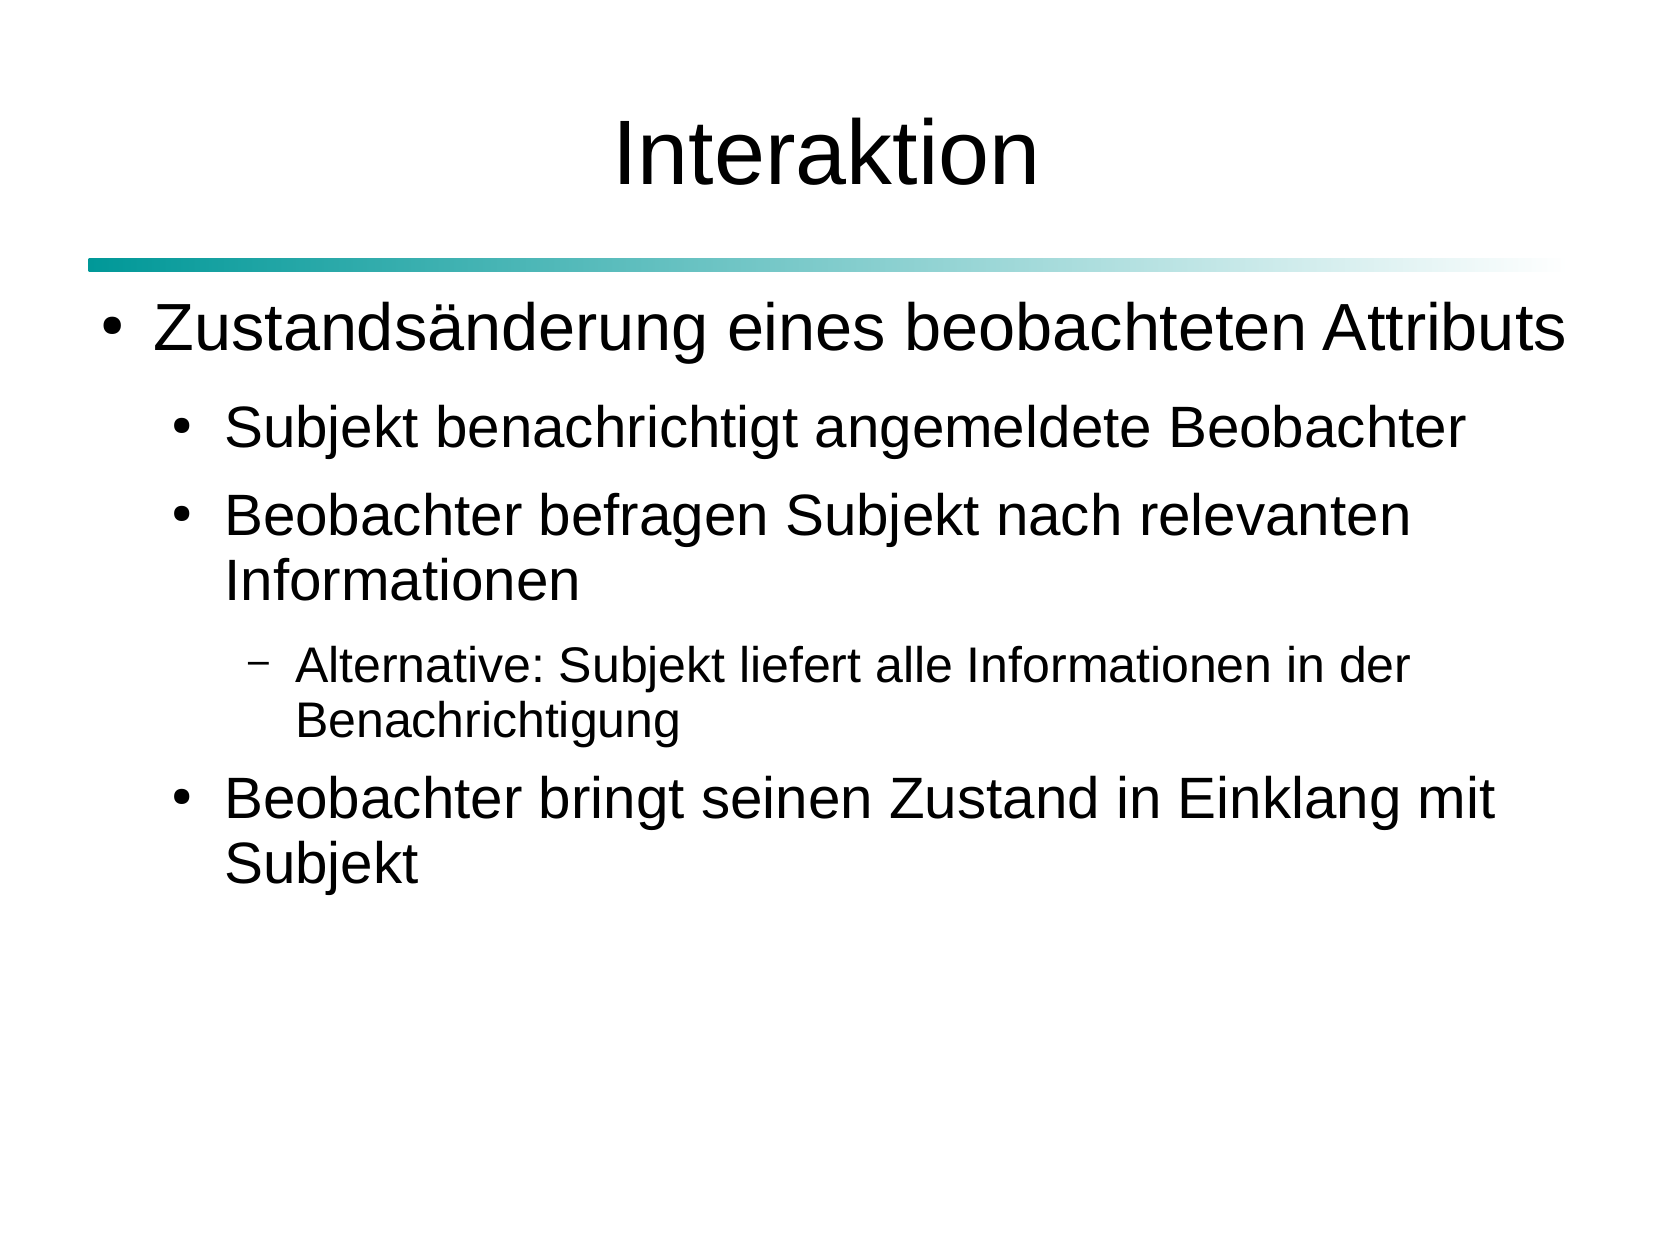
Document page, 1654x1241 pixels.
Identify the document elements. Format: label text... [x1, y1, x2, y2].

title Interaktion [82, 49, 1571, 257]
list Zustandsänderung eines beobachteten Attributs Subjekt benachrichtigt angemeldete Beobachter Beobachter befragen Subjekt nach relevanten Informationen Alternative: Subjekt liefert alle Informationen in der Benachrichtigung Beobachter bringt seinen Zustand in Einklang mit Subjekt [82, 290, 1571, 1094]
